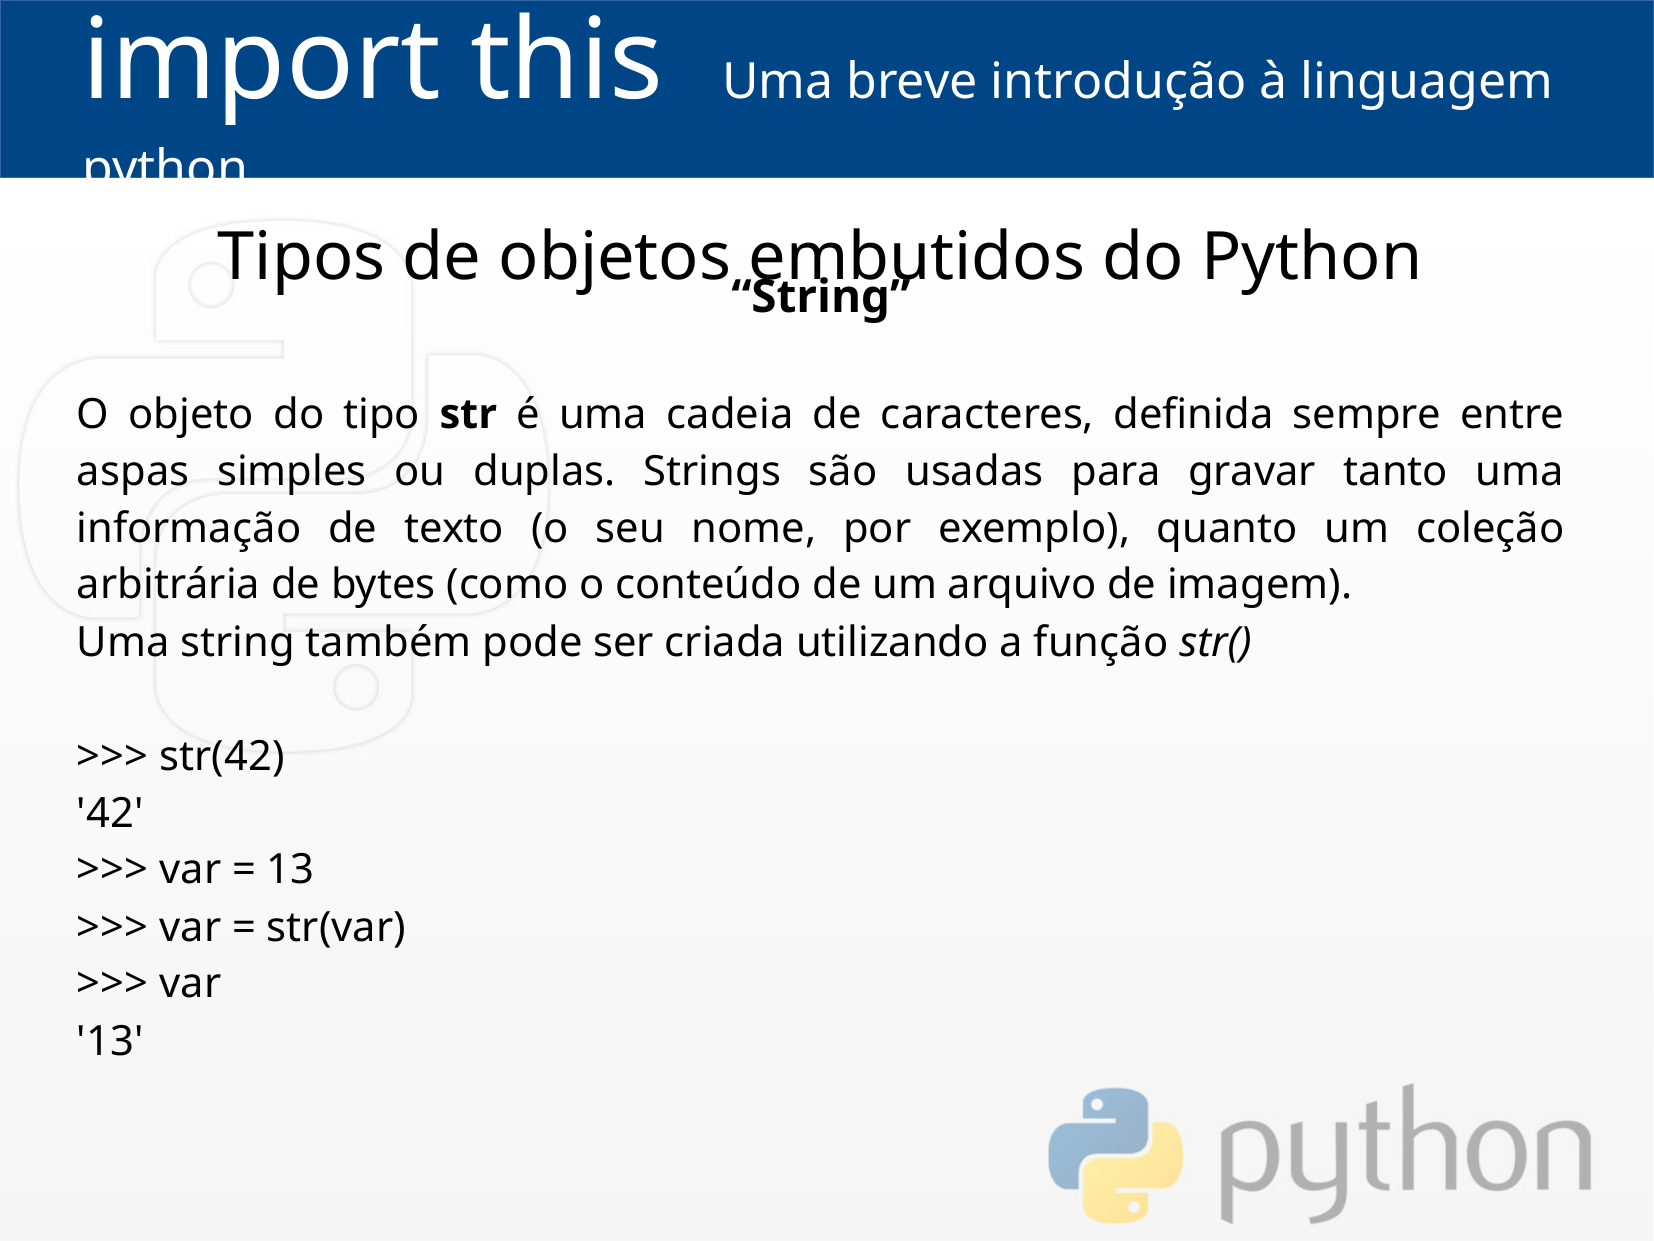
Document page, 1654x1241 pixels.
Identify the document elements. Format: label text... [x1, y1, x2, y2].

text_box Tipos de objetos embutidos do Python [106, 200, 1536, 296]
picture [0, 200, 1654, 1241]
picture [870, 296, 880, 307]
text_box [0, 0, 1654, 178]
title import this Uma breve introdução à linguagem python [82, 1, 1571, 178]
subtitle “String” O objeto do tipo str é uma cadeia de caracteres, definida sempre entre aspas simples ou duplas. Strings são usadas para gravar tanto uma informação de texto (o seu nome, por exemplo), quanto um coleção arbitrária de bytes (como o conteúdo de um arquivo de imagem). Uma string também pode ser criada utilizando a função str() >>> str(42) '42' >>> var = 13 >>> var = str(var) >>> var '13' [76, 318, 1565, 1127]
